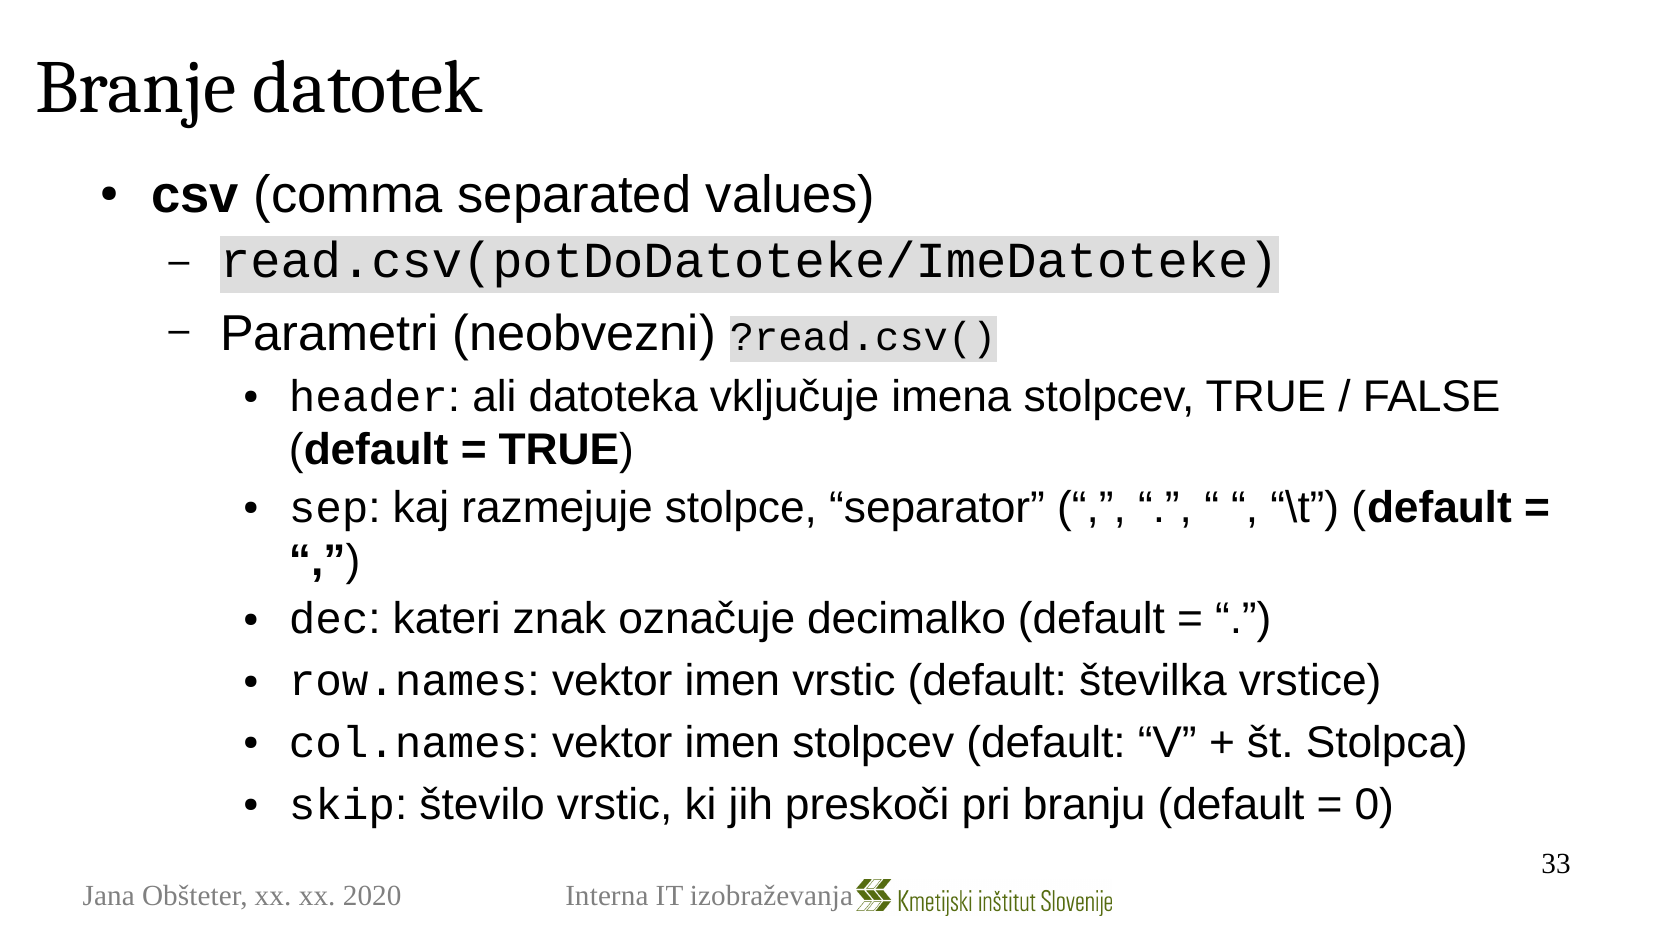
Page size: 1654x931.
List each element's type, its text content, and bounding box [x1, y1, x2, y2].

list csv (comma separated values) read.csv(potDoDatoteke/ImeDatoteke) Parametri (neobvezni) ?read.csv() header: ali datoteka vključuje imena stolpcev, TRUE / FALSE (default = TRUE) sep: kaj razmejuje stolpce, “separator” (“,”, “.”, “ “, “\t”) (default = “,”) dec: kateri znak označuje decimalko (default = “.”) row.names: vektor imen vrstic (default: številka vrstice) col.names: vektor imen stolpcev (default: “V” + št. Stolpca) skip: število vrstic, ki jih preskoči pri branju (default = 0) [82, 165, 1630, 839]
title Branje datotek [35, 21, 1524, 154]
picture [856, 879, 1112, 916]
